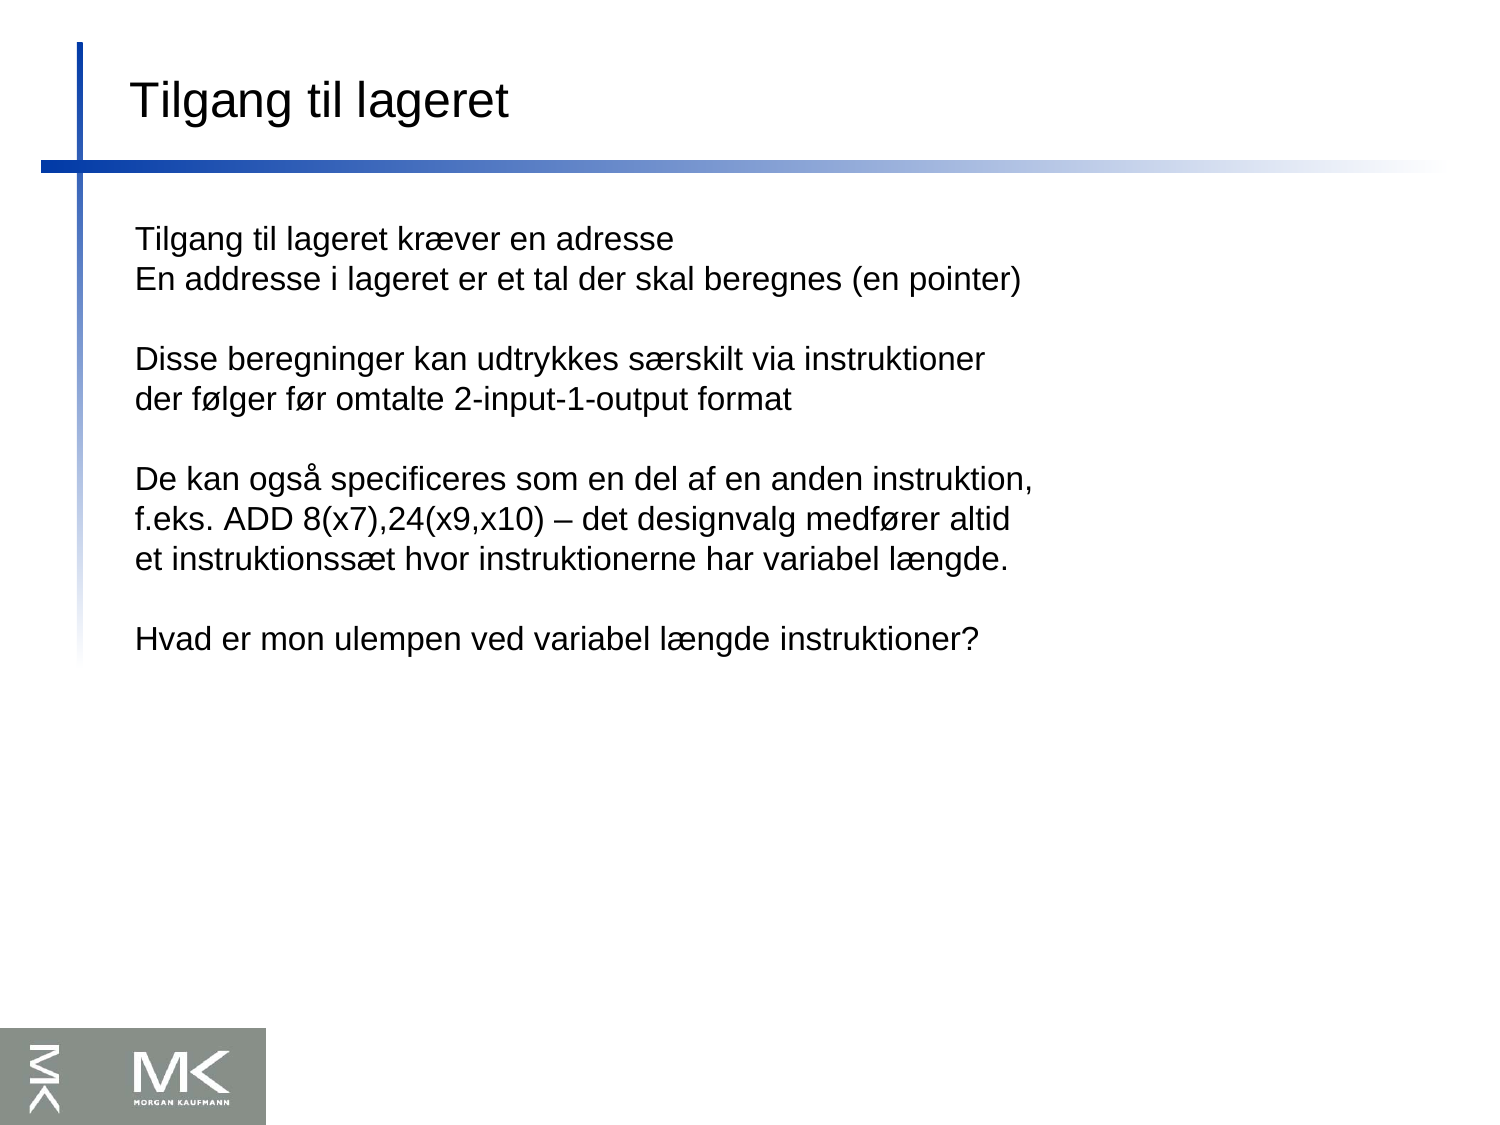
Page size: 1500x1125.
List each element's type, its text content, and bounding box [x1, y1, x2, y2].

picture [0, 1028, 266, 1125]
text_box Tilgang til lageret [115, 60, 526, 136]
text_box Tilgang til lageret kræver en adresse En addresse i lageret er et tal der skal beregnes (en pointer) Disse beregninger kan udtrykkes særskilt via instruktioner der følger før omtalte 2-input-1-output format De kan også specificeres som en del af en anden instruktion, f.eks. ADD 8(x7),24(x9,x10) – det designvalg medfører altid et instruktionssæt hvor instruktionerne har variabel længde. Hvad er mon ulempen ved variabel længde instruktioner? [120, 210, 1051, 664]
